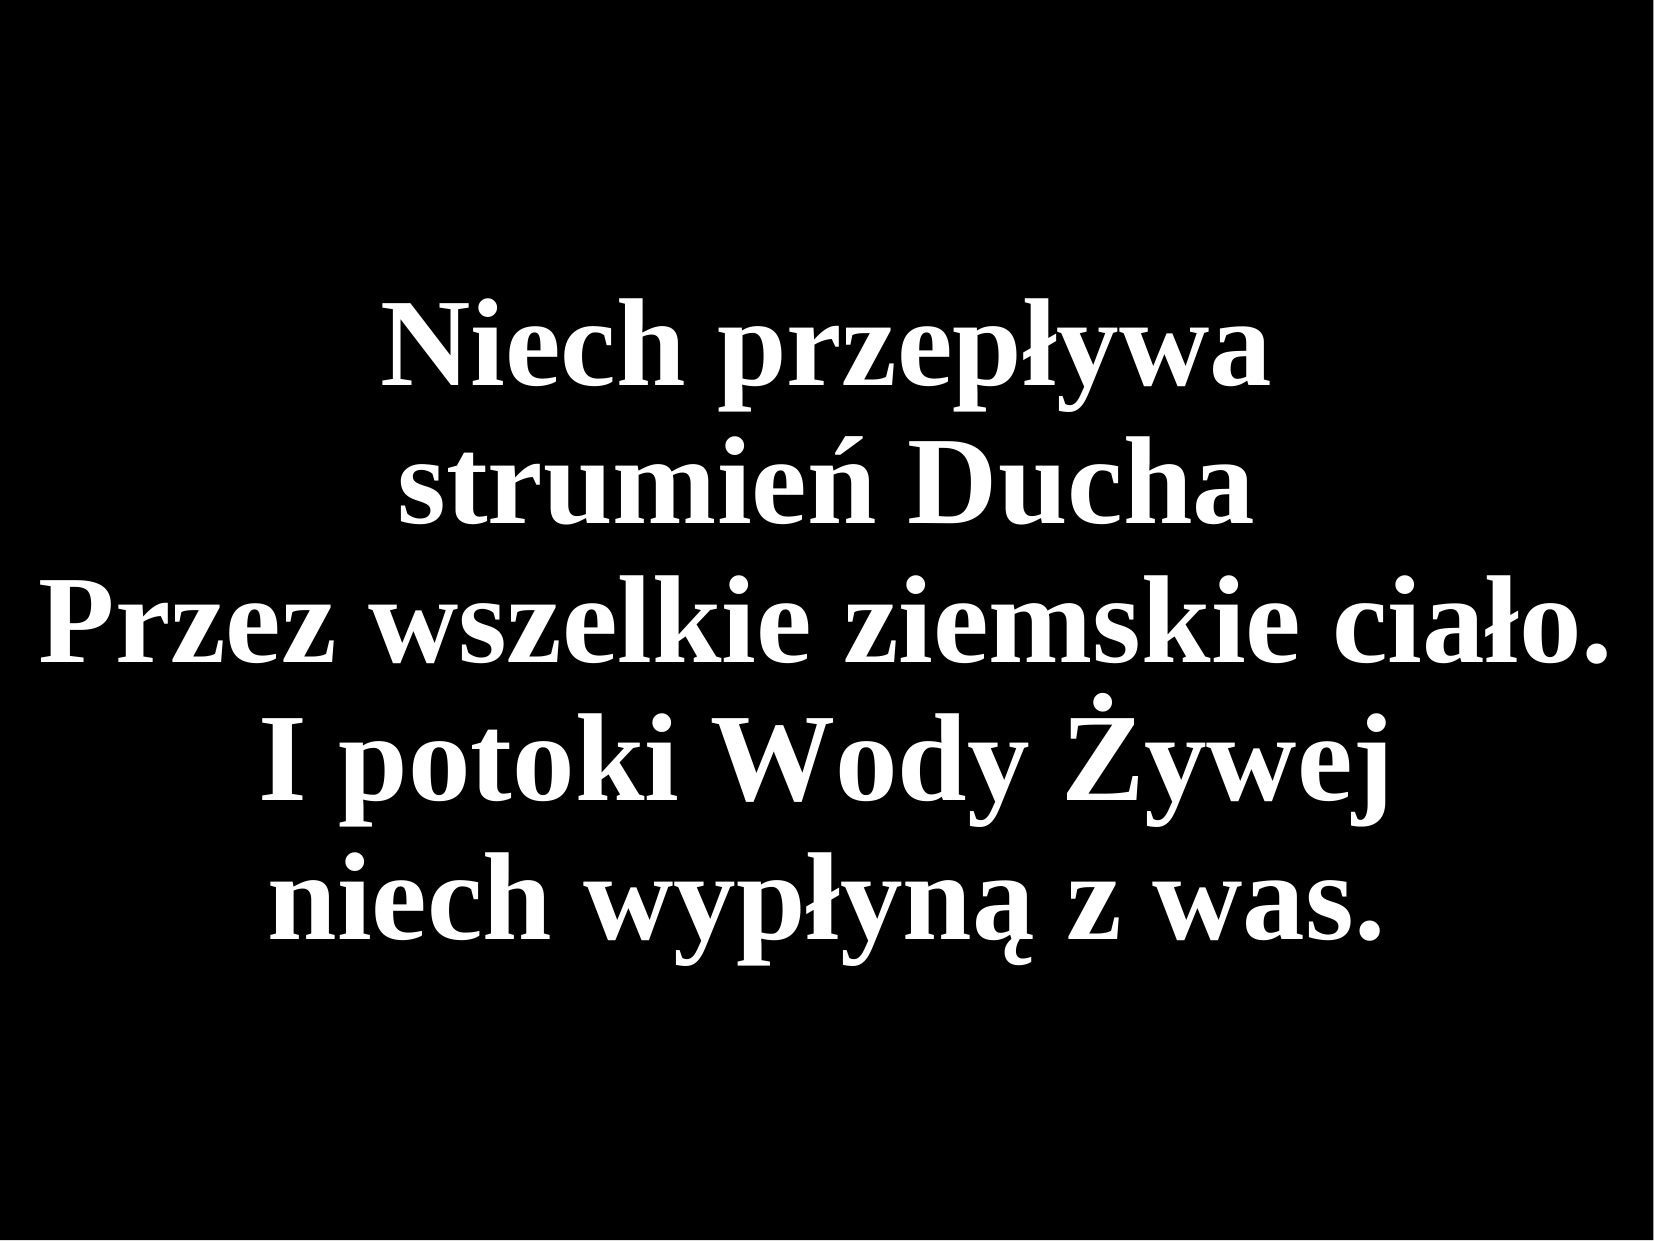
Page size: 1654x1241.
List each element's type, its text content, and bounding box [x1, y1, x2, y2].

title Niech przepływa strumień Ducha Przez wszelkie ziemskie ciało. I potoki Wody Żywej niech wypłyną z was. [0, 0, 1654, 1241]
